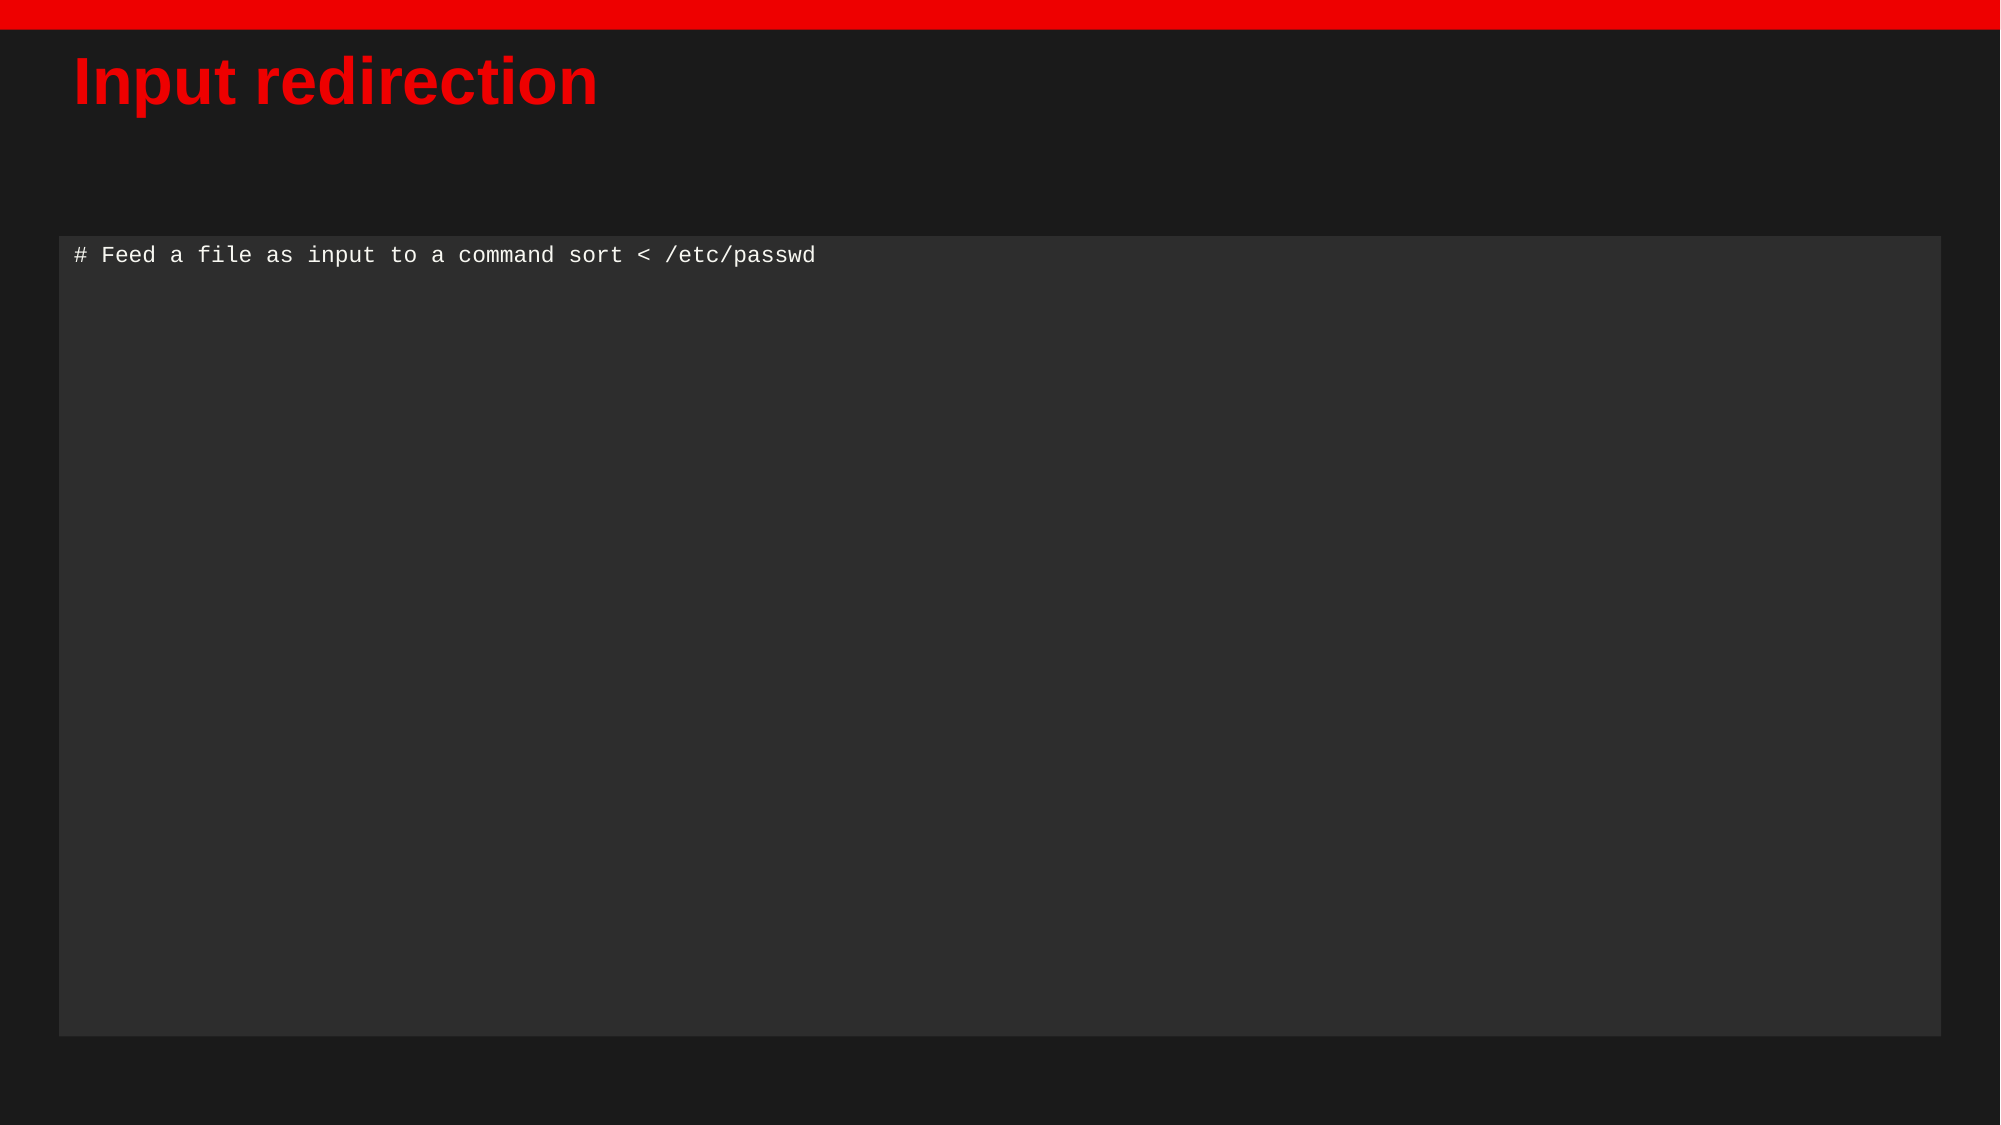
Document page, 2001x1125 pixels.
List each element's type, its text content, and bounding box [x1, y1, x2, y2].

text_box [0, 0, 2001, 30]
text_box # Feed a file as input to a command sort < /etc/passwd [59, 236, 1942, 1037]
text_box Input redirection [59, 36, 1942, 208]
